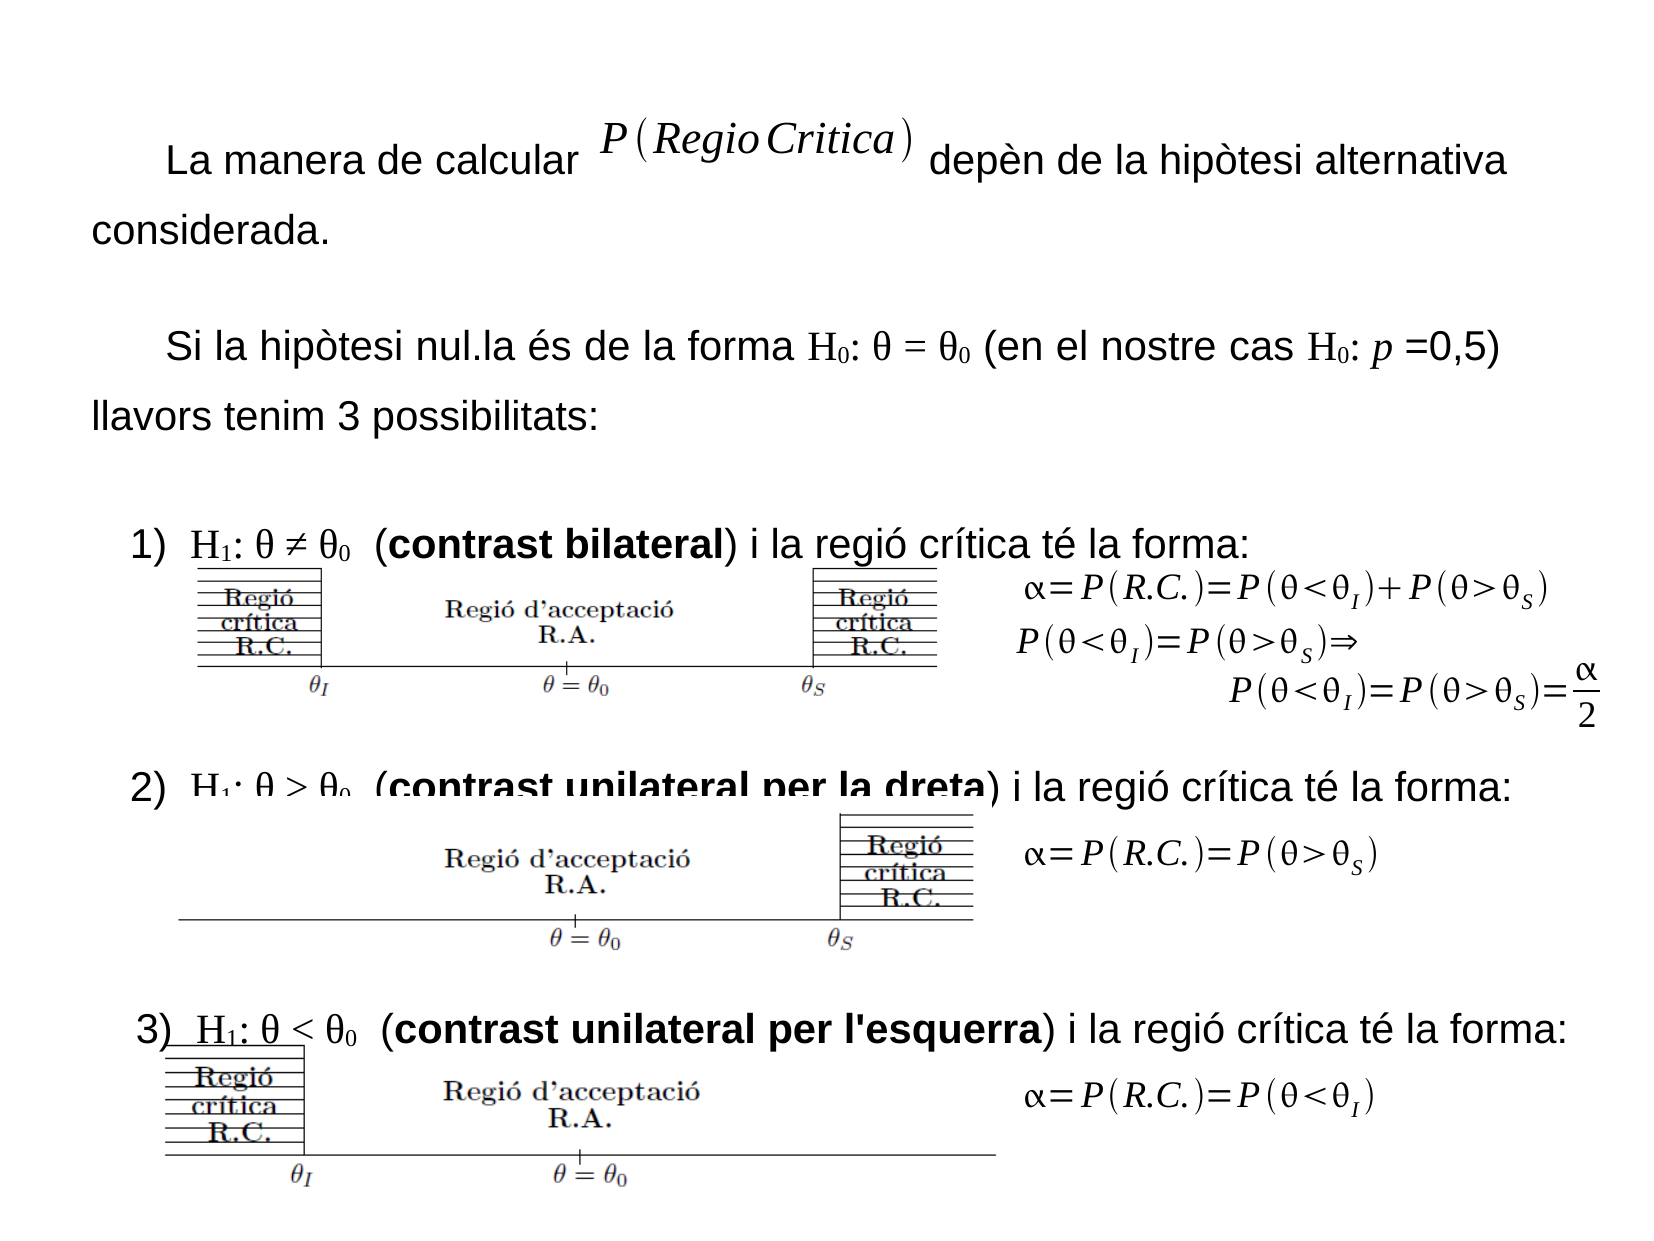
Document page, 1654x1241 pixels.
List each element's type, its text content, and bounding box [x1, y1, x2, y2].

chart [1017, 566, 1555, 615]
chart [1017, 1074, 1382, 1123]
text_box La manera de calcular depèn de la hipòtesi alternativa considerada. Si la hipòtesi nul.la és de la forma H0: θ = θ0 (en el nostre cas H0: p =0,5) llavors tenim 3 possibilitats: [76, 106, 1524, 446]
picture [165, 796, 992, 960]
chart [1007, 621, 1608, 737]
text_box 3) H1: θ < θ0 (contrast unilateral per l'esquerra) i la regió crítica té la forma: [47, 974, 1613, 1052]
chart [590, 113, 920, 166]
picture [163, 567, 959, 727]
picture [151, 1052, 1000, 1192]
chart [1017, 832, 1385, 881]
text_box 2) H1: θ > θ0 (contrast unilateral per la dreta) i la regió crítica té la forma: [41, 732, 1548, 810]
text_box 1) H1: θ ≠ θ0 (contrast bilateral) i la regió crítica té la forma: [41, 490, 1341, 567]
